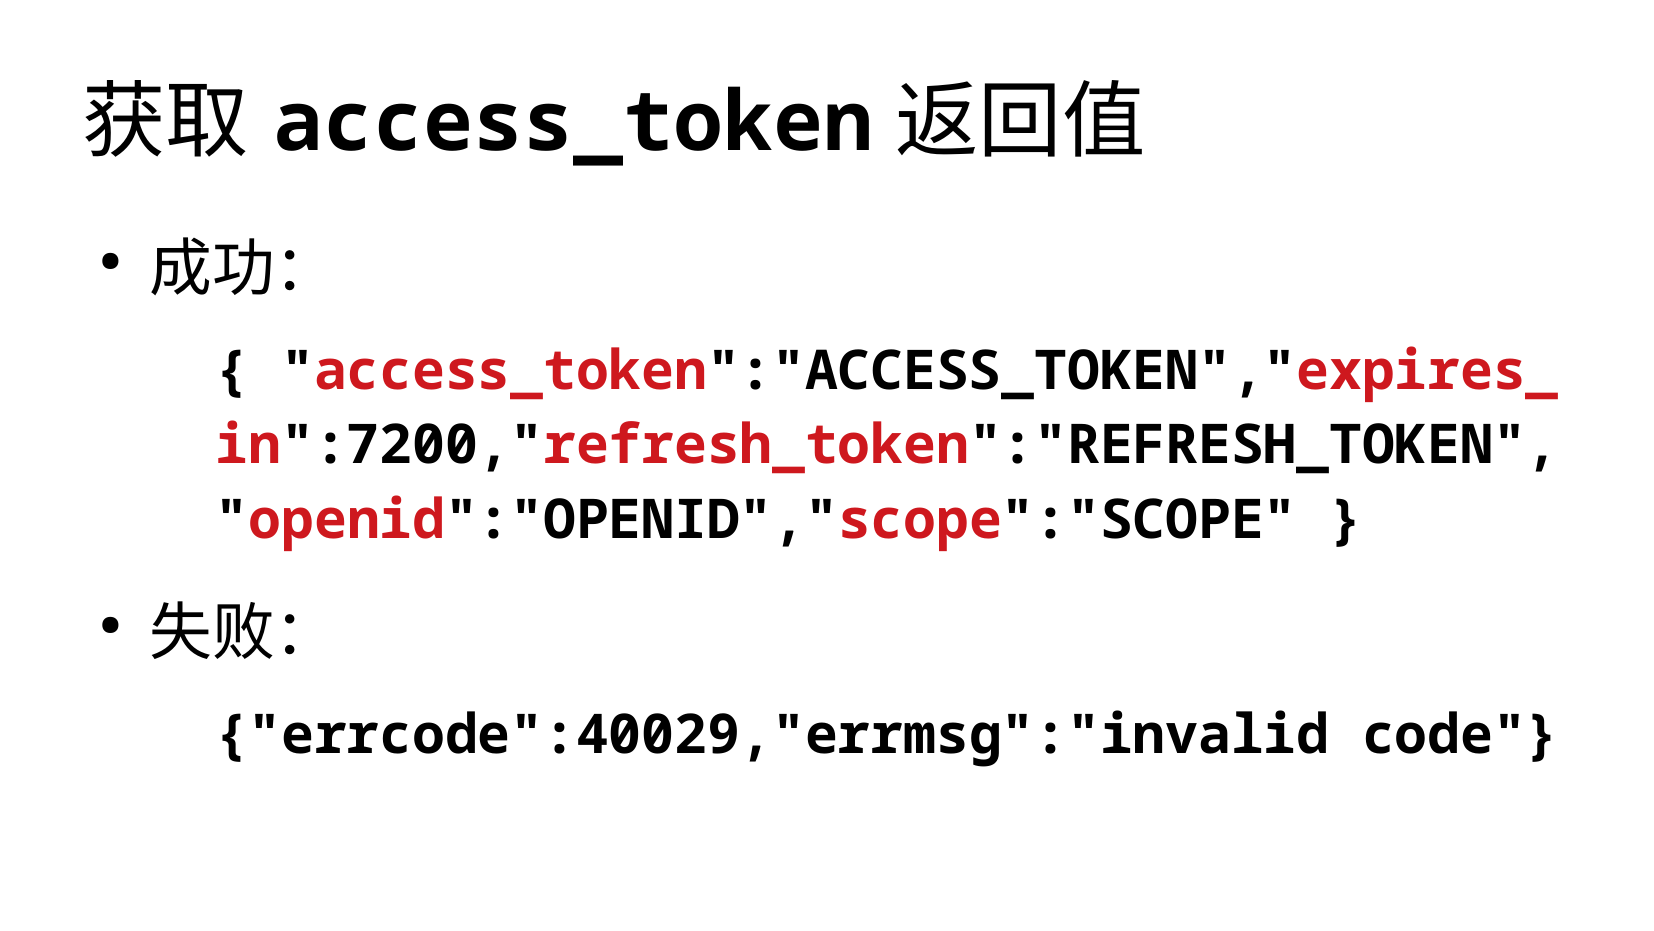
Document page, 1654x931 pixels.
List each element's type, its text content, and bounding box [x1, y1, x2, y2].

list 成功： { "access_token":"ACCESS_TOKEN","expires_in":7200,"refresh_token":"REFRESH_TOKEN","openid":"OPENID","scope":"SCOPE" } 失败： {"errcode":40029,"errmsg":"invalid code"} [82, 217, 1571, 848]
title 获取access_token返回值 [82, 37, 1571, 193]
